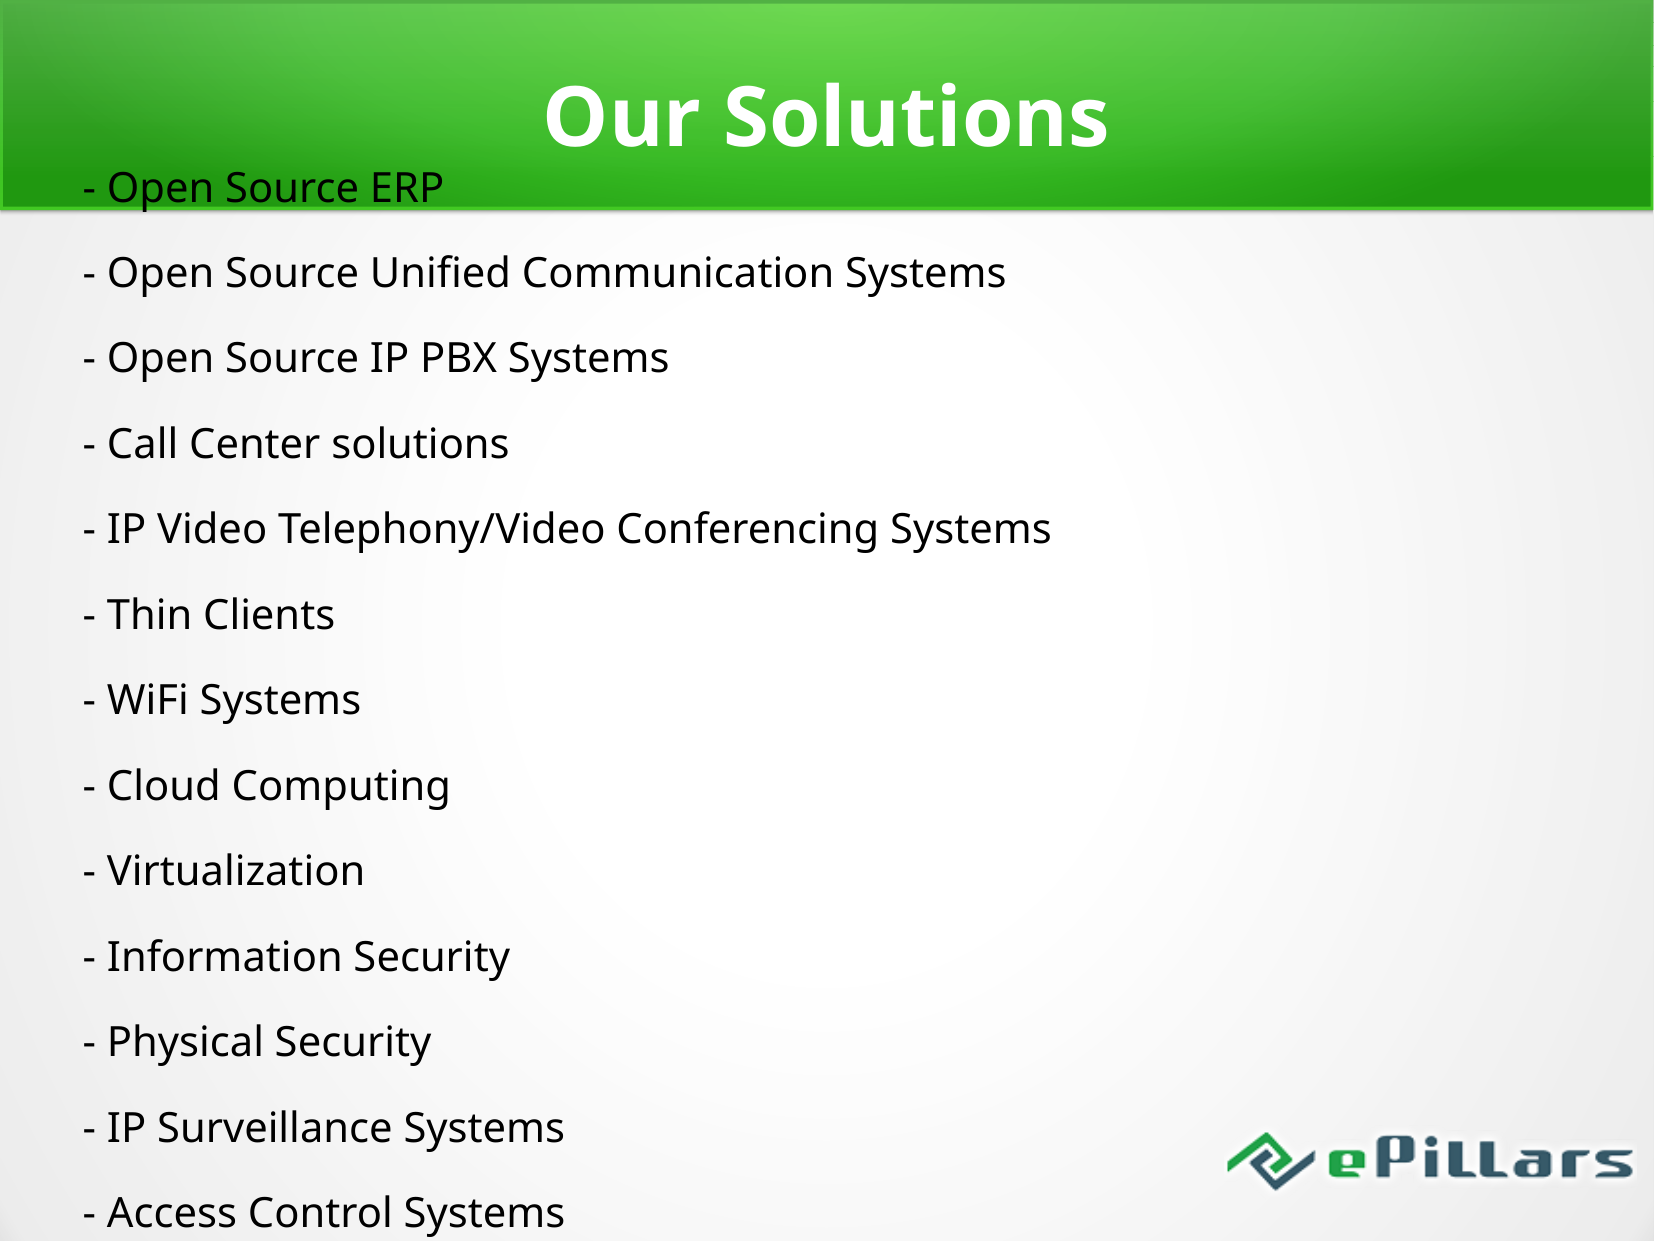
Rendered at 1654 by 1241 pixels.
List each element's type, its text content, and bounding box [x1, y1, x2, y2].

subtitle - Open Source ERP - Open Source Unified Communication Systems - Open Source IP PBX Systems - Call Center solutions - IP Video Telephony/Video Conferencing Systems - Thin Clients - WiFi Systems - Cloud Computing - Virtualization - Information Security - Physical Security - IP Surveillance Systems - Access Control Systems [82, 173, 1621, 1138]
title Our Solutions [82, 49, 1571, 173]
picture [1224, 1124, 1637, 1201]
